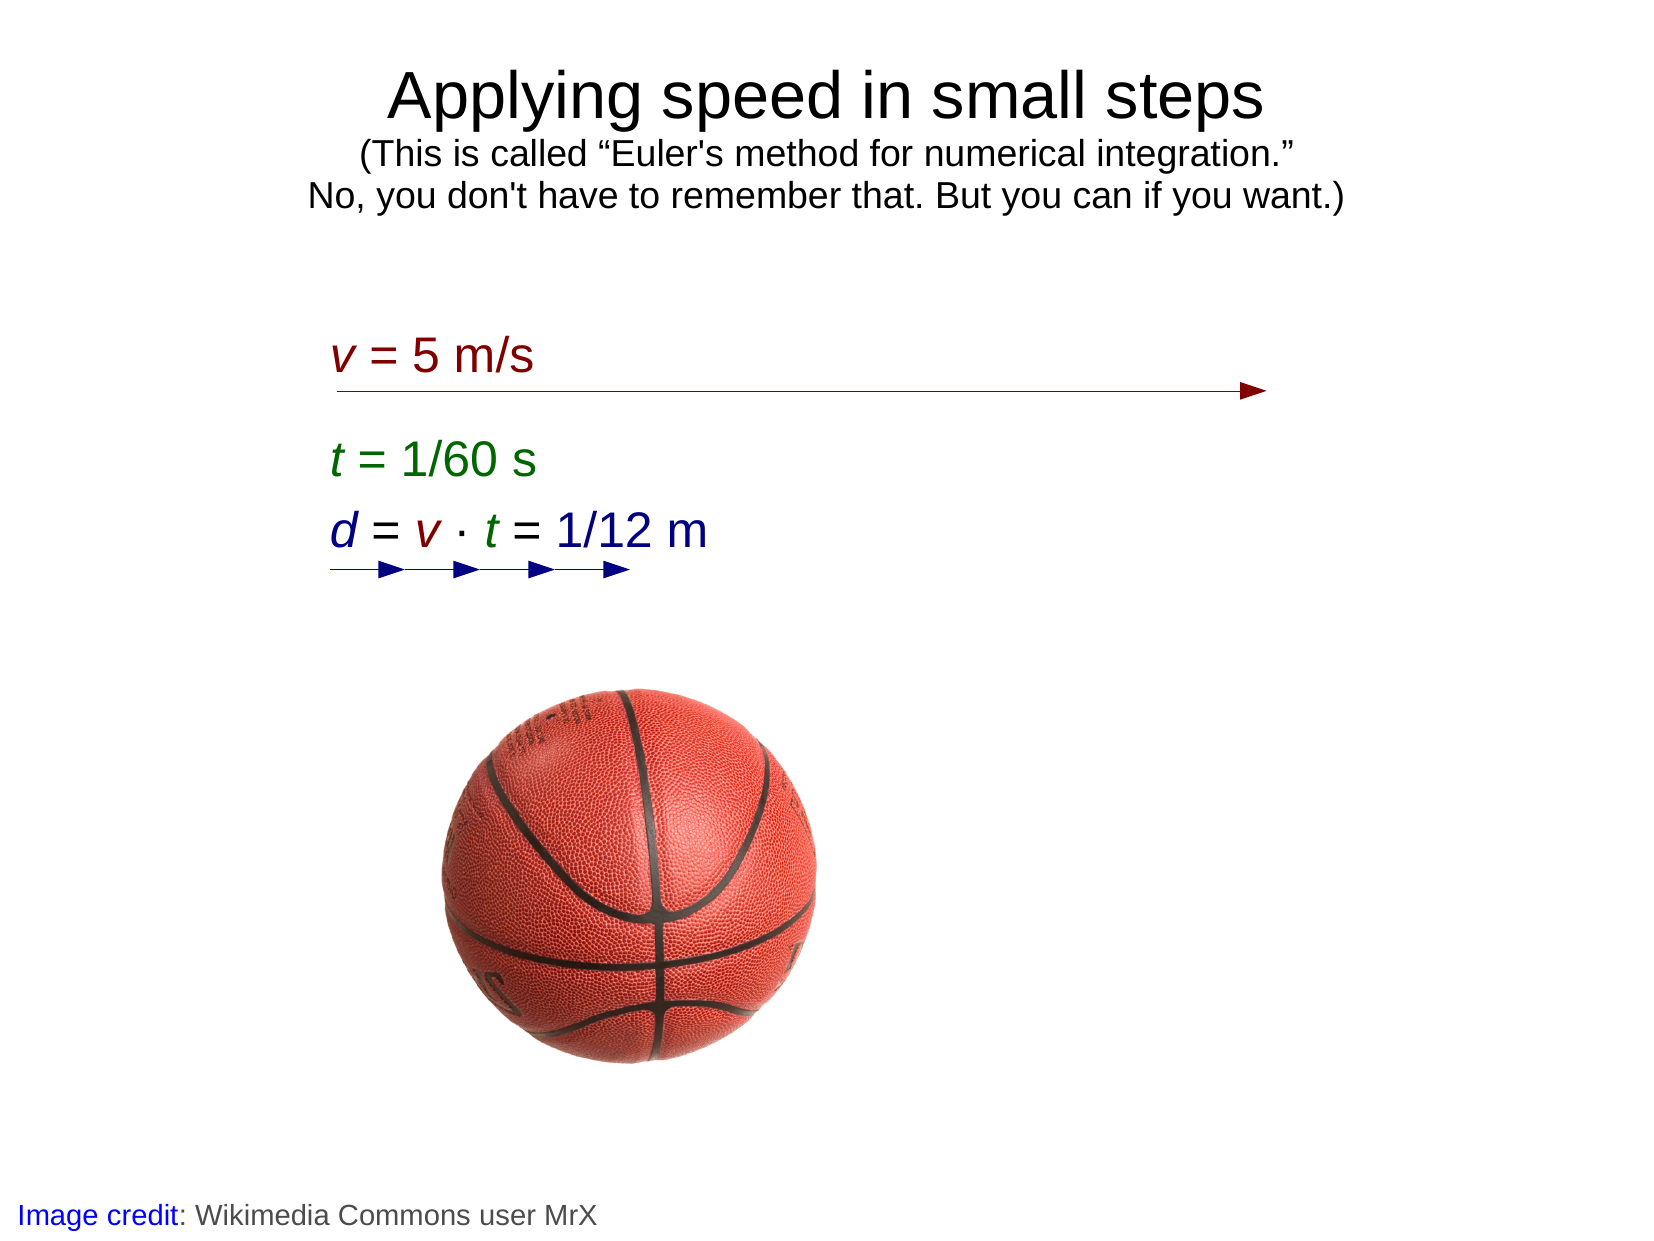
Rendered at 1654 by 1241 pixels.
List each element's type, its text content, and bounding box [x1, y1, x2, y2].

text_box d = v · t = 1/12 m [315, 494, 781, 566]
text_box Image credit: Wikimedia Commons user MrX [2, 1191, 1163, 1240]
text_box t = 1/60 s [315, 423, 781, 494]
subtitle Applying speed in small steps (This is called “Euler's method for numerical integration.” No, you don't have to remember that. But you can if you want.) [82, 49, 1571, 226]
text_box v = 5 m/s [315, 319, 676, 391]
picture [441, 688, 817, 1064]
